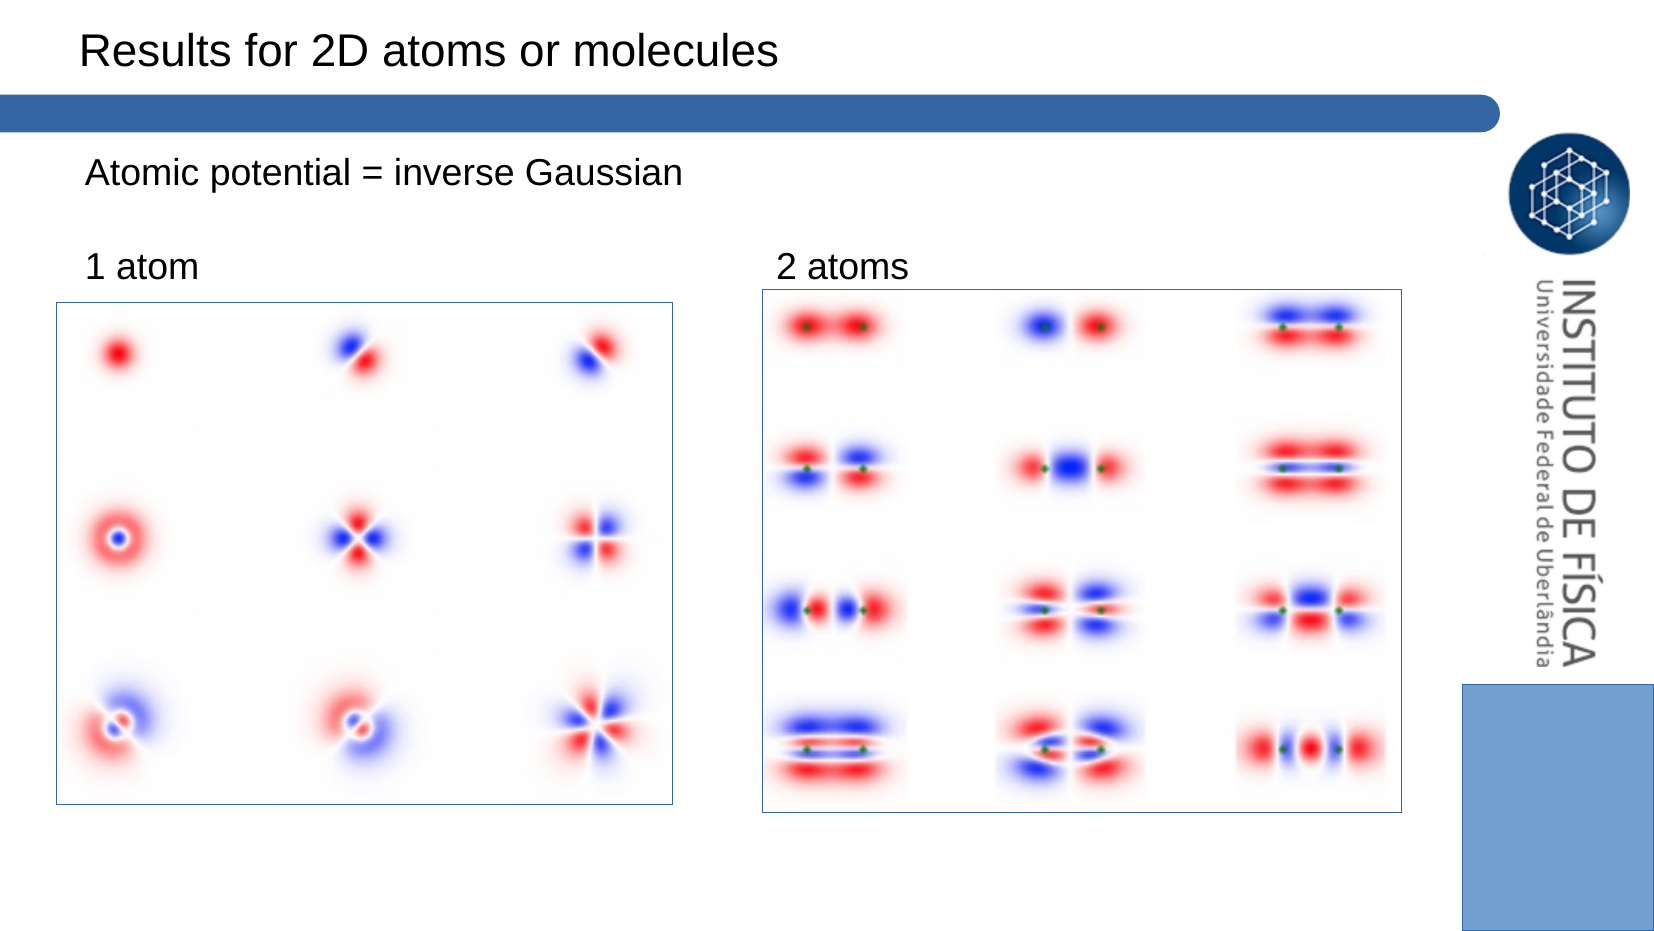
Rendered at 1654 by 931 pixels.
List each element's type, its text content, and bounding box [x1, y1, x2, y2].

picture [56, 302, 673, 805]
text_box 1 atom [70, 238, 215, 296]
text_box 2 atoms [761, 238, 925, 296]
title Results for 2D atoms or molecules [78, 25, 1568, 77]
text_box Atomic potential = inverse Gaussian [70, 144, 699, 201]
picture [762, 289, 1402, 813]
picture [1485, 134, 1629, 666]
